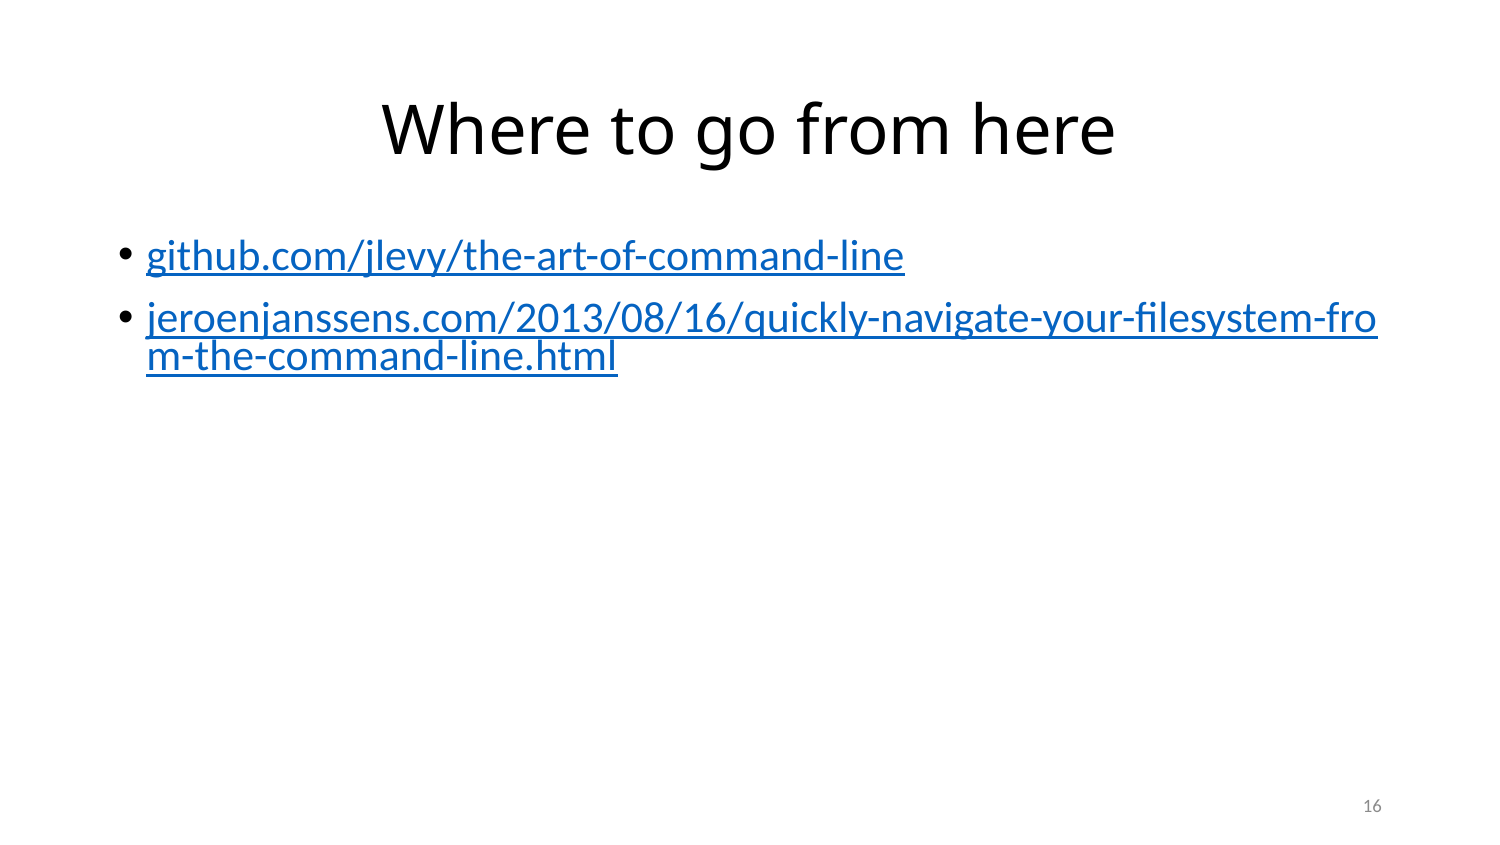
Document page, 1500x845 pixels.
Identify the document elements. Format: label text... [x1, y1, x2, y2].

title Where to go from here [103, 44, 1397, 209]
list github.com/jlevy/the-art-of-command-line jeroenjanssens.com/2013/08/16/quickly-navigate-your-filesystem-from-the-command-line.html [103, 224, 1397, 761]
slide_number <number> [1059, 782, 1397, 828]
